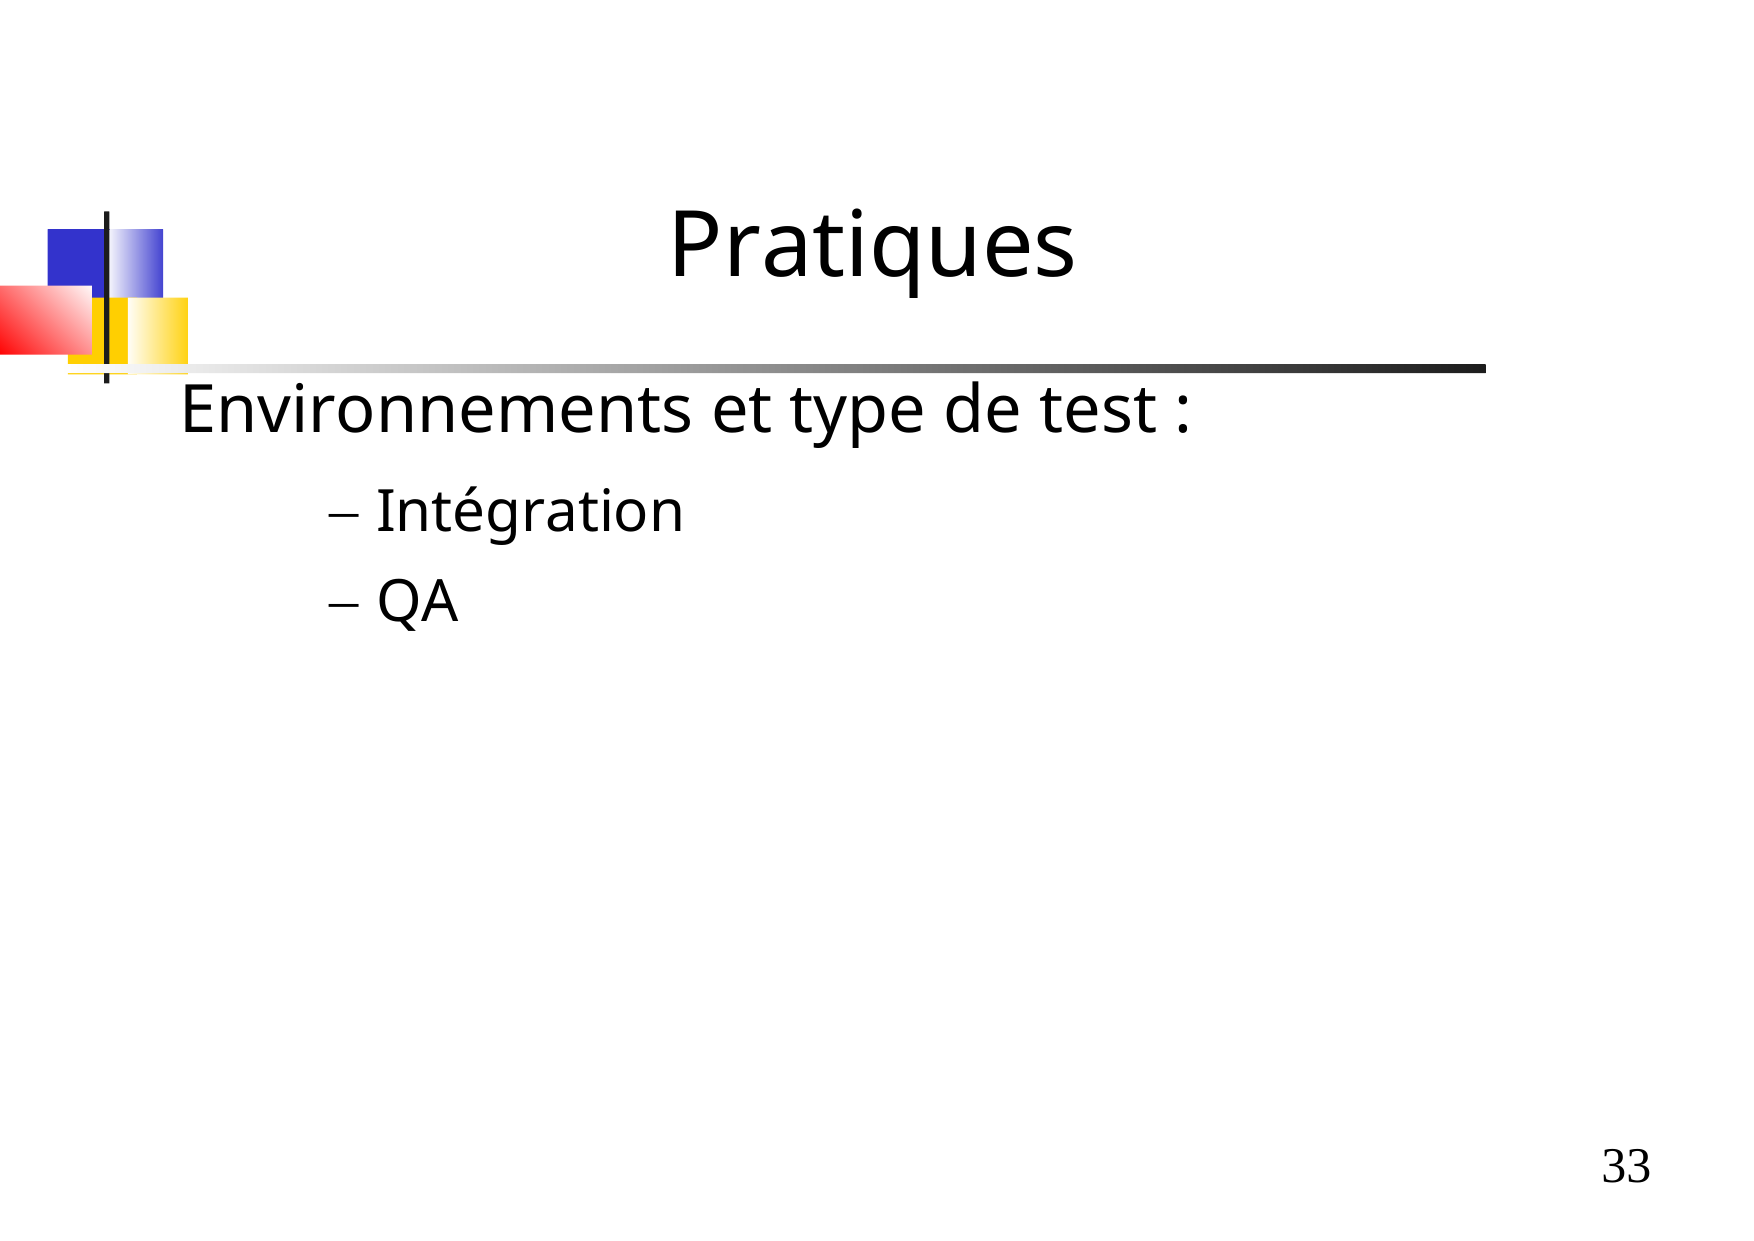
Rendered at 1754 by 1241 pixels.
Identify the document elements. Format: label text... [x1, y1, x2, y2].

list Environnements et type de test : Intégration QA [179, 371, 1567, 1091]
title Pratiques [179, 139, 1567, 351]
